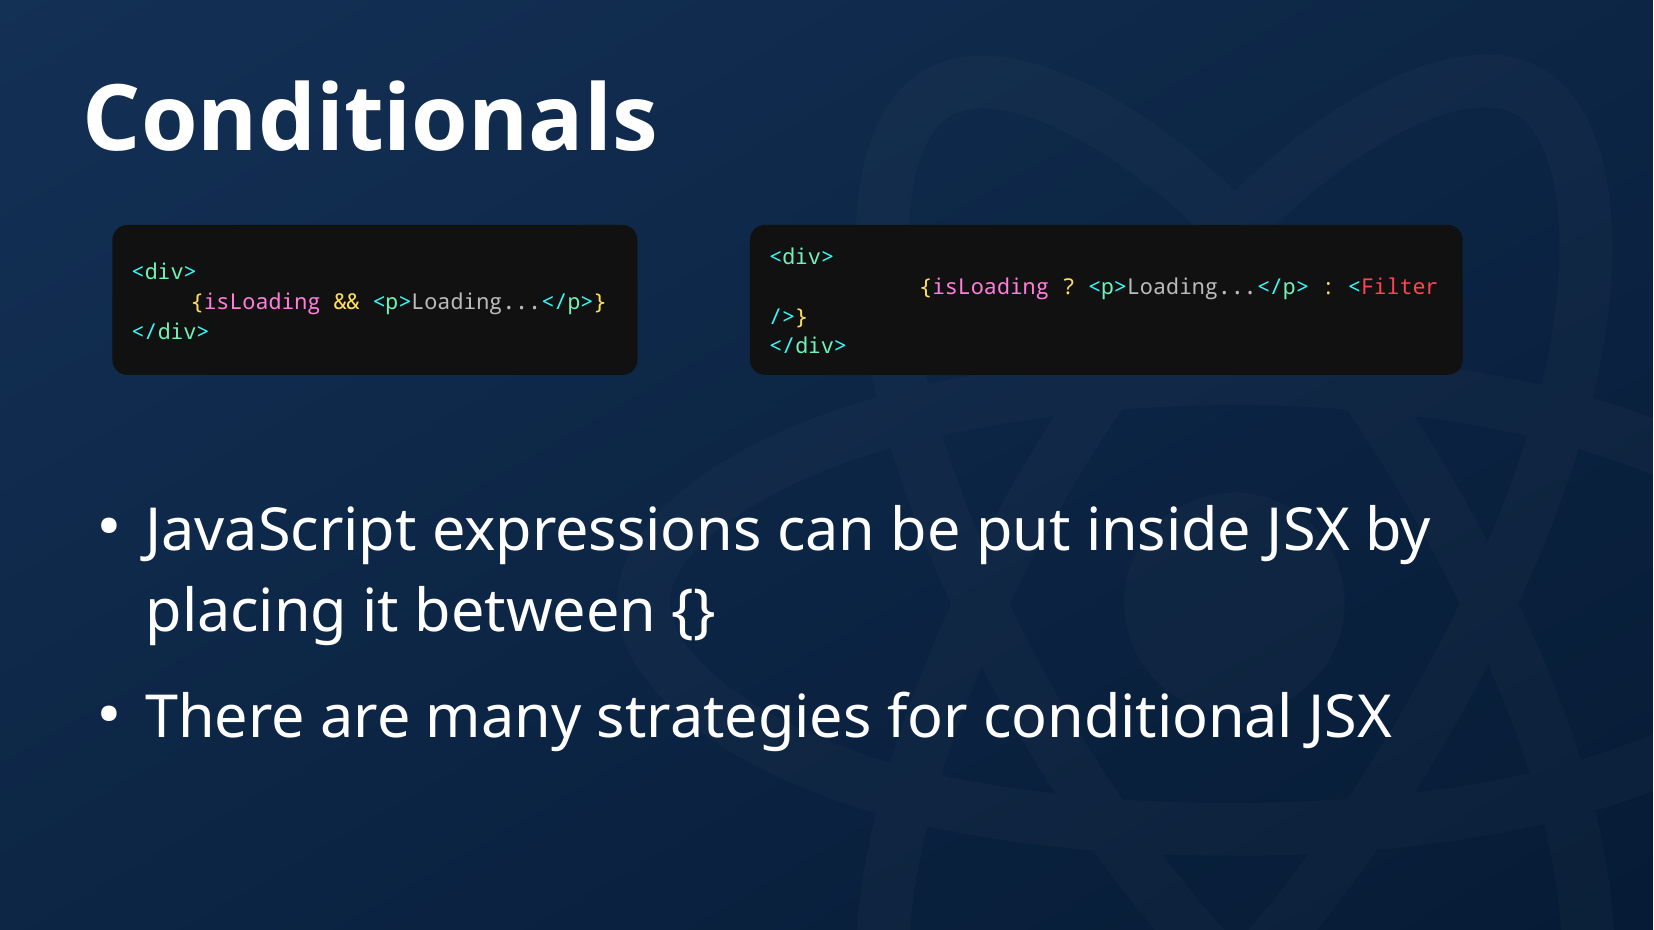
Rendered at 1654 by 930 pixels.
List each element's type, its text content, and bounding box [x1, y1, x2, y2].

text_box <div> {isLoading && <p>Loading...</p>} </div> [112, 224, 638, 375]
title Conditionals [82, 37, 1571, 193]
list JavaScript expressions can be put inside JSX by placing it between {} There are many strategies for conditional JSX [82, 487, 1571, 757]
text_box <div> {isLoading ? <p>Loading...</p> : <Filter />} </div> [749, 224, 1463, 375]
